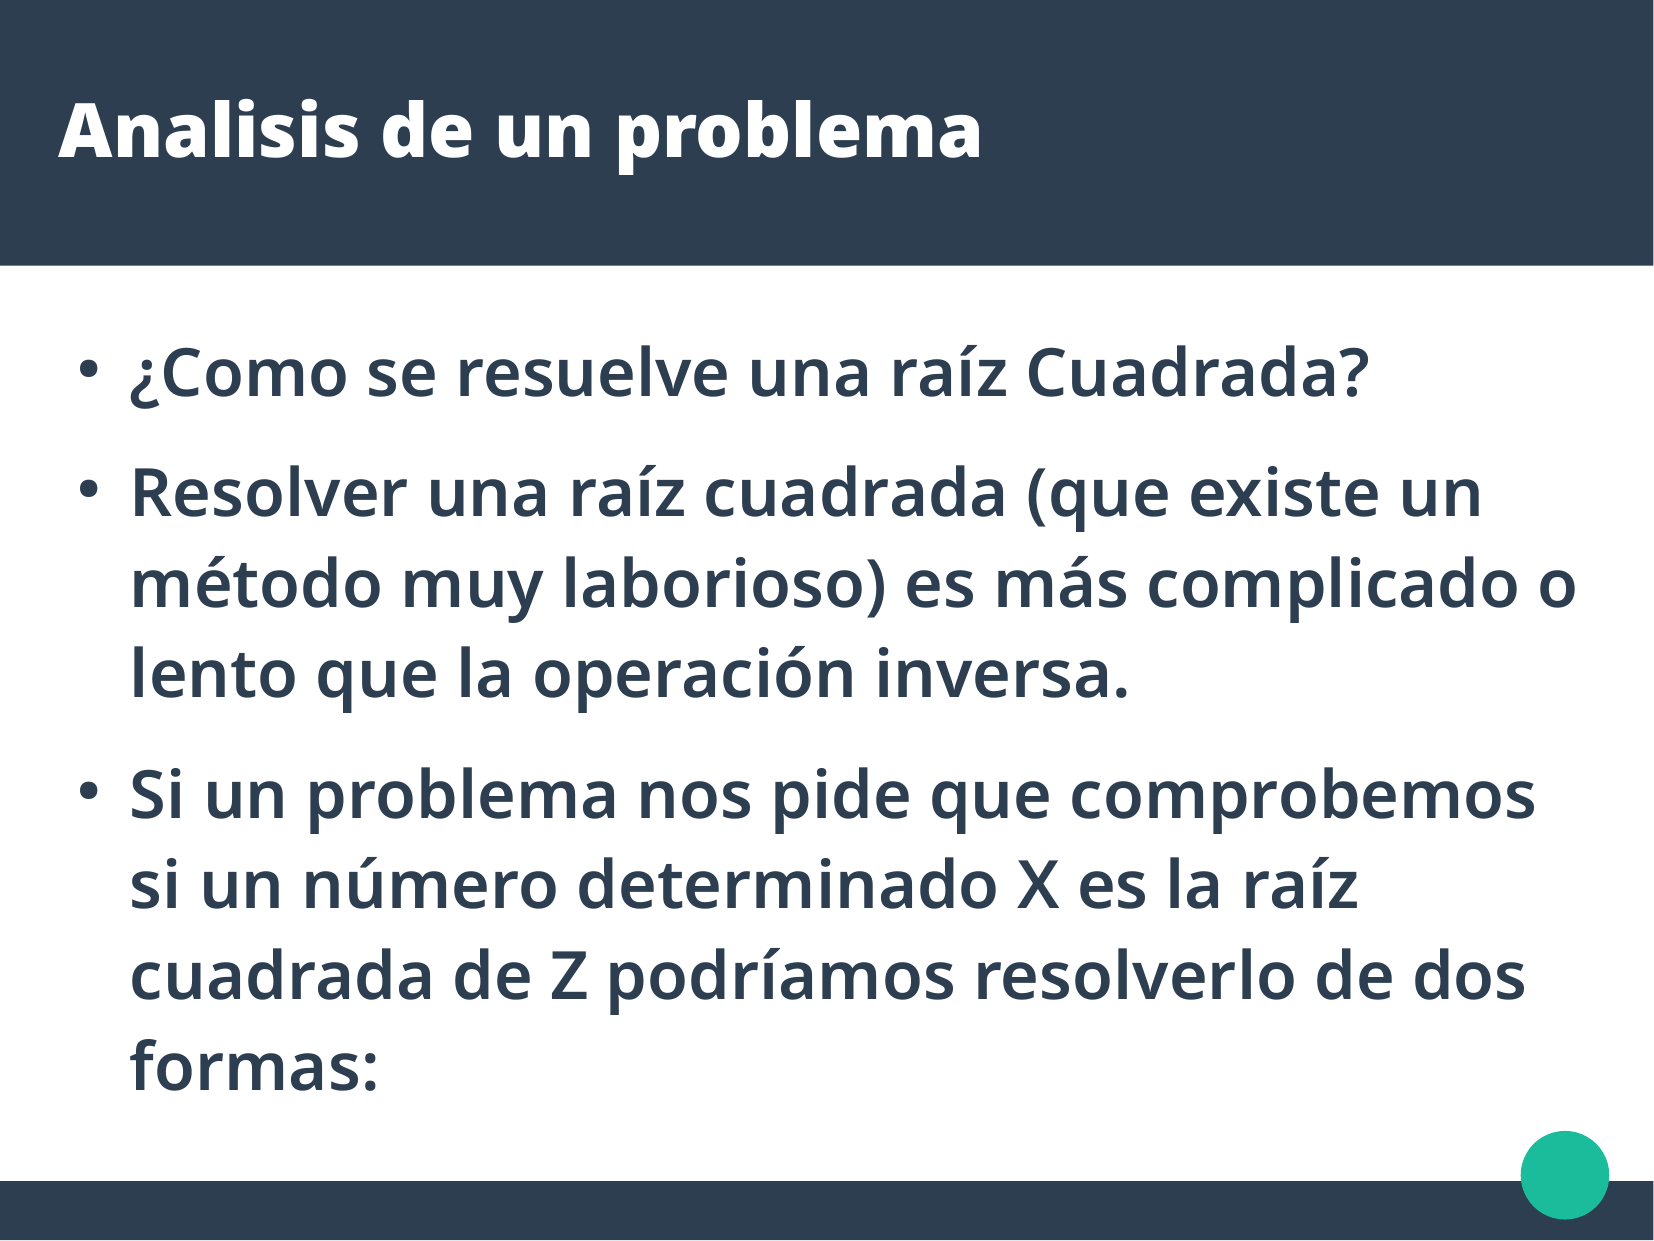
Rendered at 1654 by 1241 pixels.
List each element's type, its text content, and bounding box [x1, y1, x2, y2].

title Analisis de un problema [59, 49, 1595, 207]
list ¿Como se resuelve una raíz Cuadrada? Resolver una raíz cuadrada (que existe un método muy laborioso) es más complicado o lento que la operación inversa. Si un problema nos pide que comprobemos si un número determinado X es la raíz cuadrada de Z podríamos resolverlo de dos formas: [59, 324, 1595, 1152]
